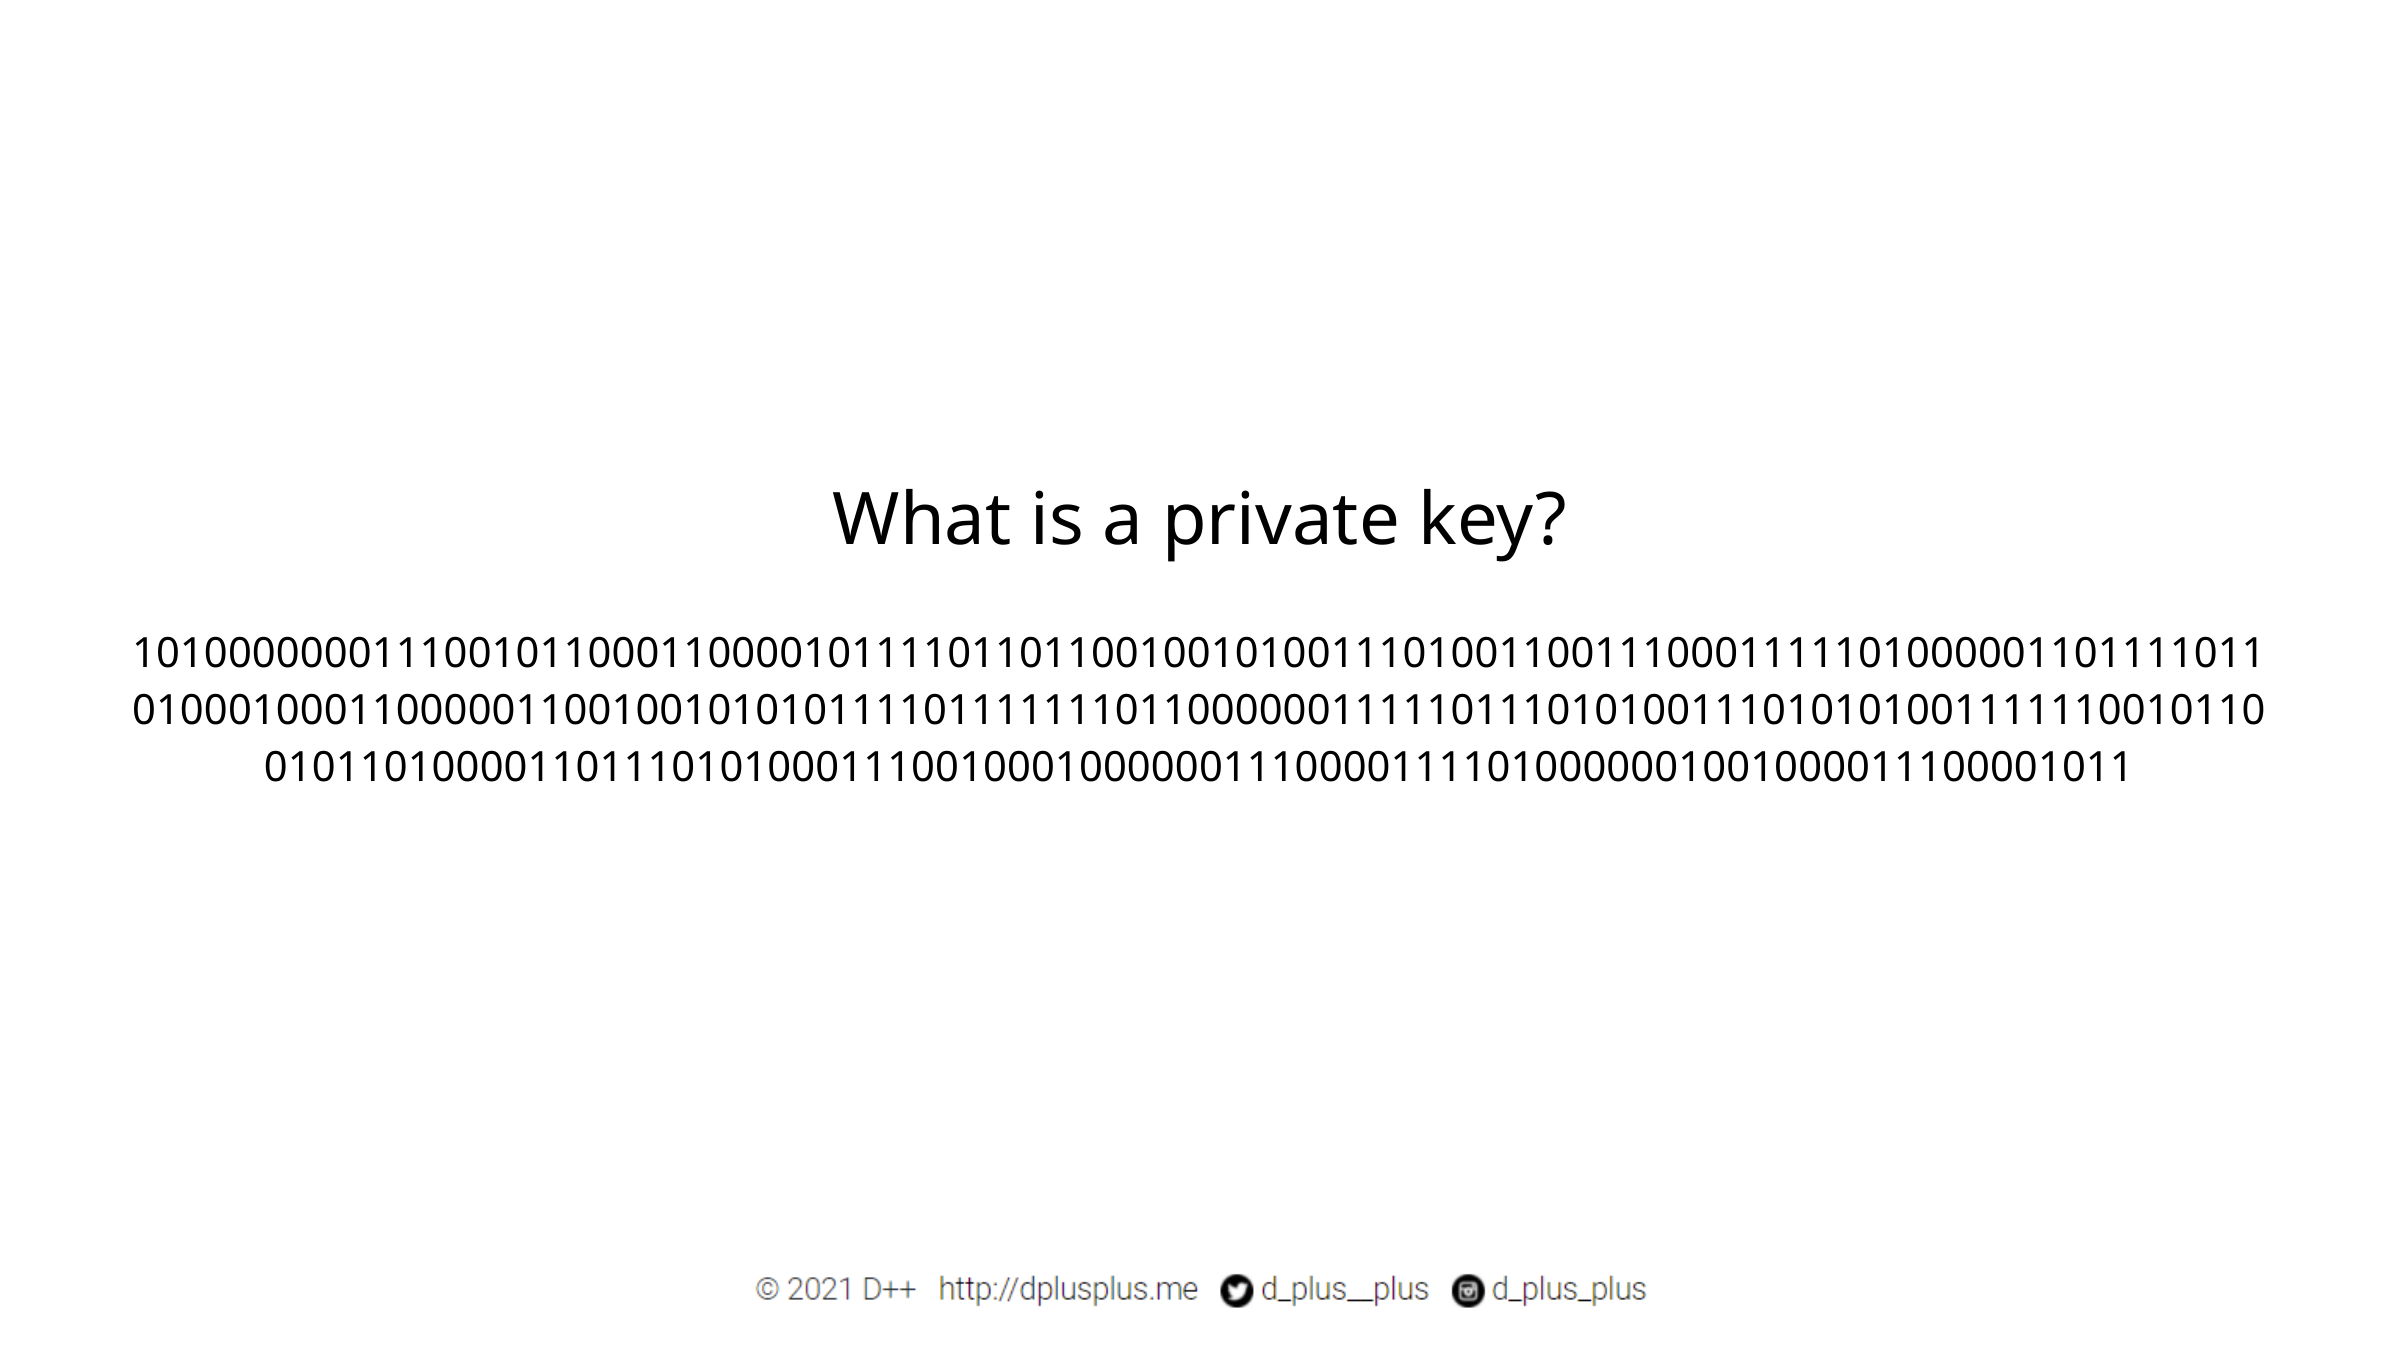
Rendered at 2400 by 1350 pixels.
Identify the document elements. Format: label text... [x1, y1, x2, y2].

picture [753, 1265, 1651, 1311]
subtitle What is a private key? 1010000000111001011000110000101111011011001001010011101001100111000111110100000110111101101000100011000001100100101010111101111111011000000111110111010100111010101001111110010110010110100001101110101000111001000100000011100001111010000001001000011100001011 [120, 53, 2280, 1207]
